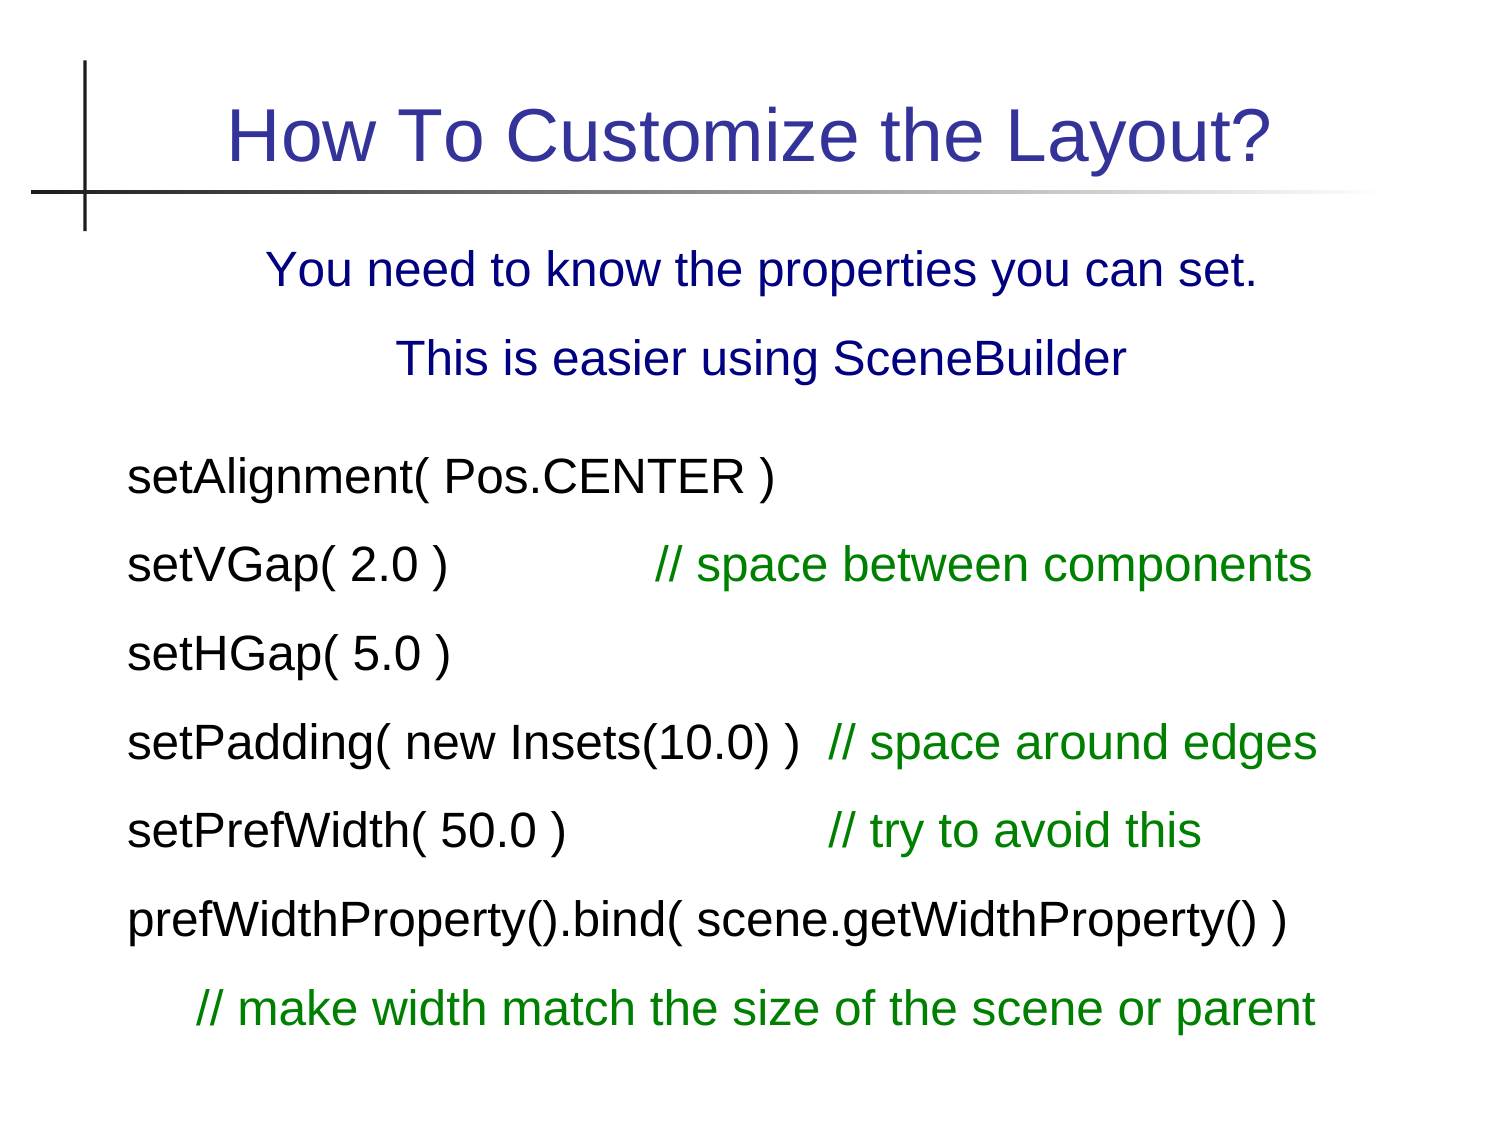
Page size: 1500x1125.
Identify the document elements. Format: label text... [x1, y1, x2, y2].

title How To Customize the Layout? [100, 42, 1400, 185]
list You need to know the properties you can set. This is easier using SceneBuilder setAlignment( Pos.CENTER ) setVGap( 2.0 ) // space between components setHGap( 5.0 ) setPadding( new Insets(10.0) ) // space around edges setPrefWidth( 50.0 ) // try to avoid this prefWidthProperty().bind( scene.getWidthProperty() ) // make width match the size of the scene or parent [110, 229, 1411, 1052]
